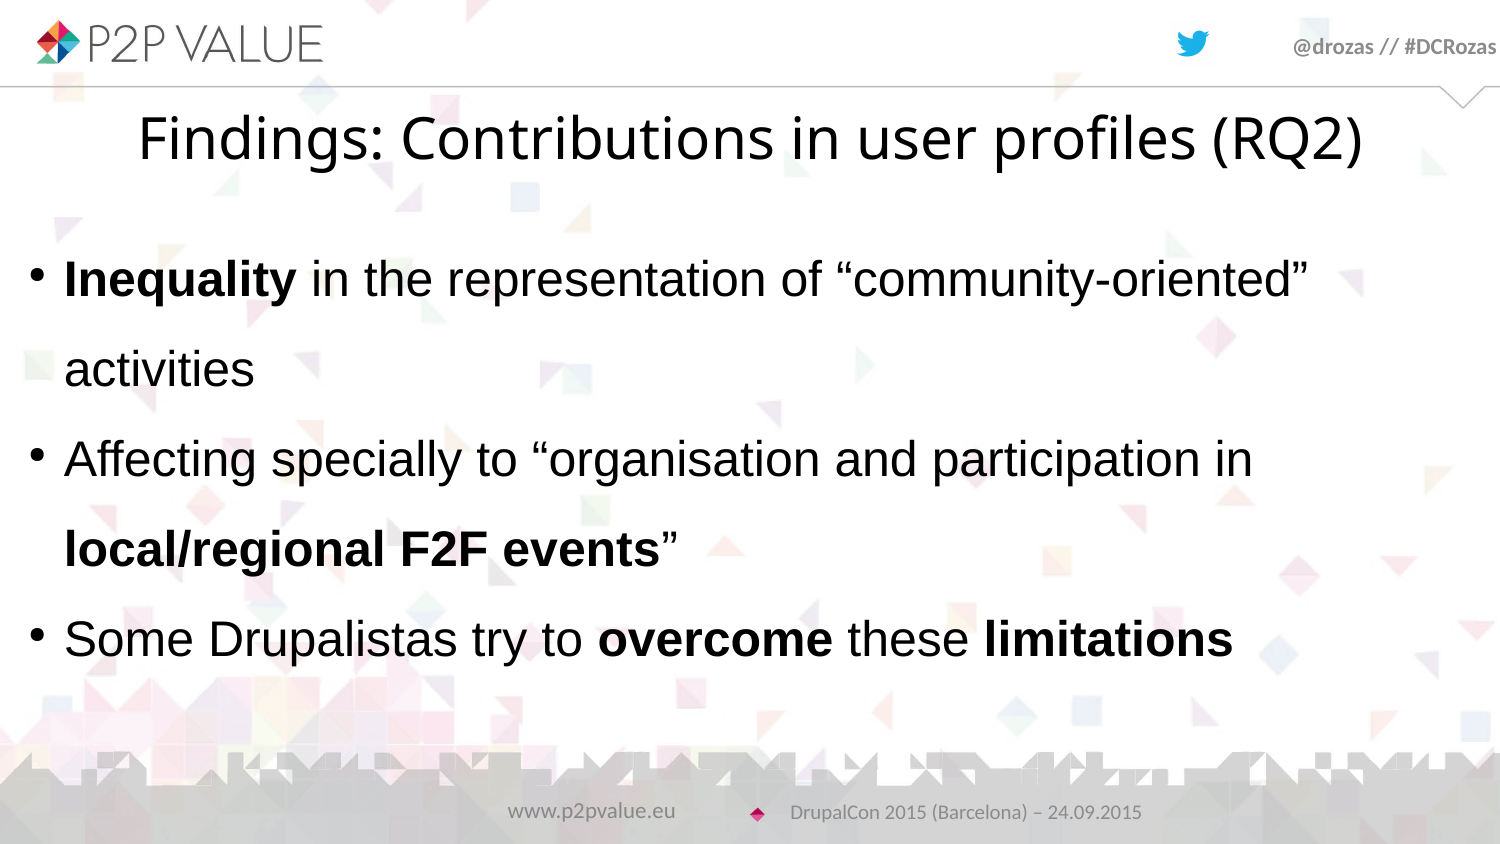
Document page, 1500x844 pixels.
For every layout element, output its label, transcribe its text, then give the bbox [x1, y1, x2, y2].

text_box DrupalCon 2015 (Barcelona) – 24.09.2015 [777, 788, 1470, 834]
text_box www.p2pvalue.eu [501, 789, 720, 829]
subtitle Inequality in the representation of “community-oriented” activities Affecting specially to “organisation and participation in local/regional F2F events” Some Drupalistas try to overcome these limitations [15, 210, 1496, 766]
title Findings: Contributions in user profiles (RQ2) [0, 92, 1500, 181]
text_box @drozas // #DCRozas [1170, 15, 1500, 76]
picture [0, 0, 1500, 92]
picture [0, 181, 1500, 844]
